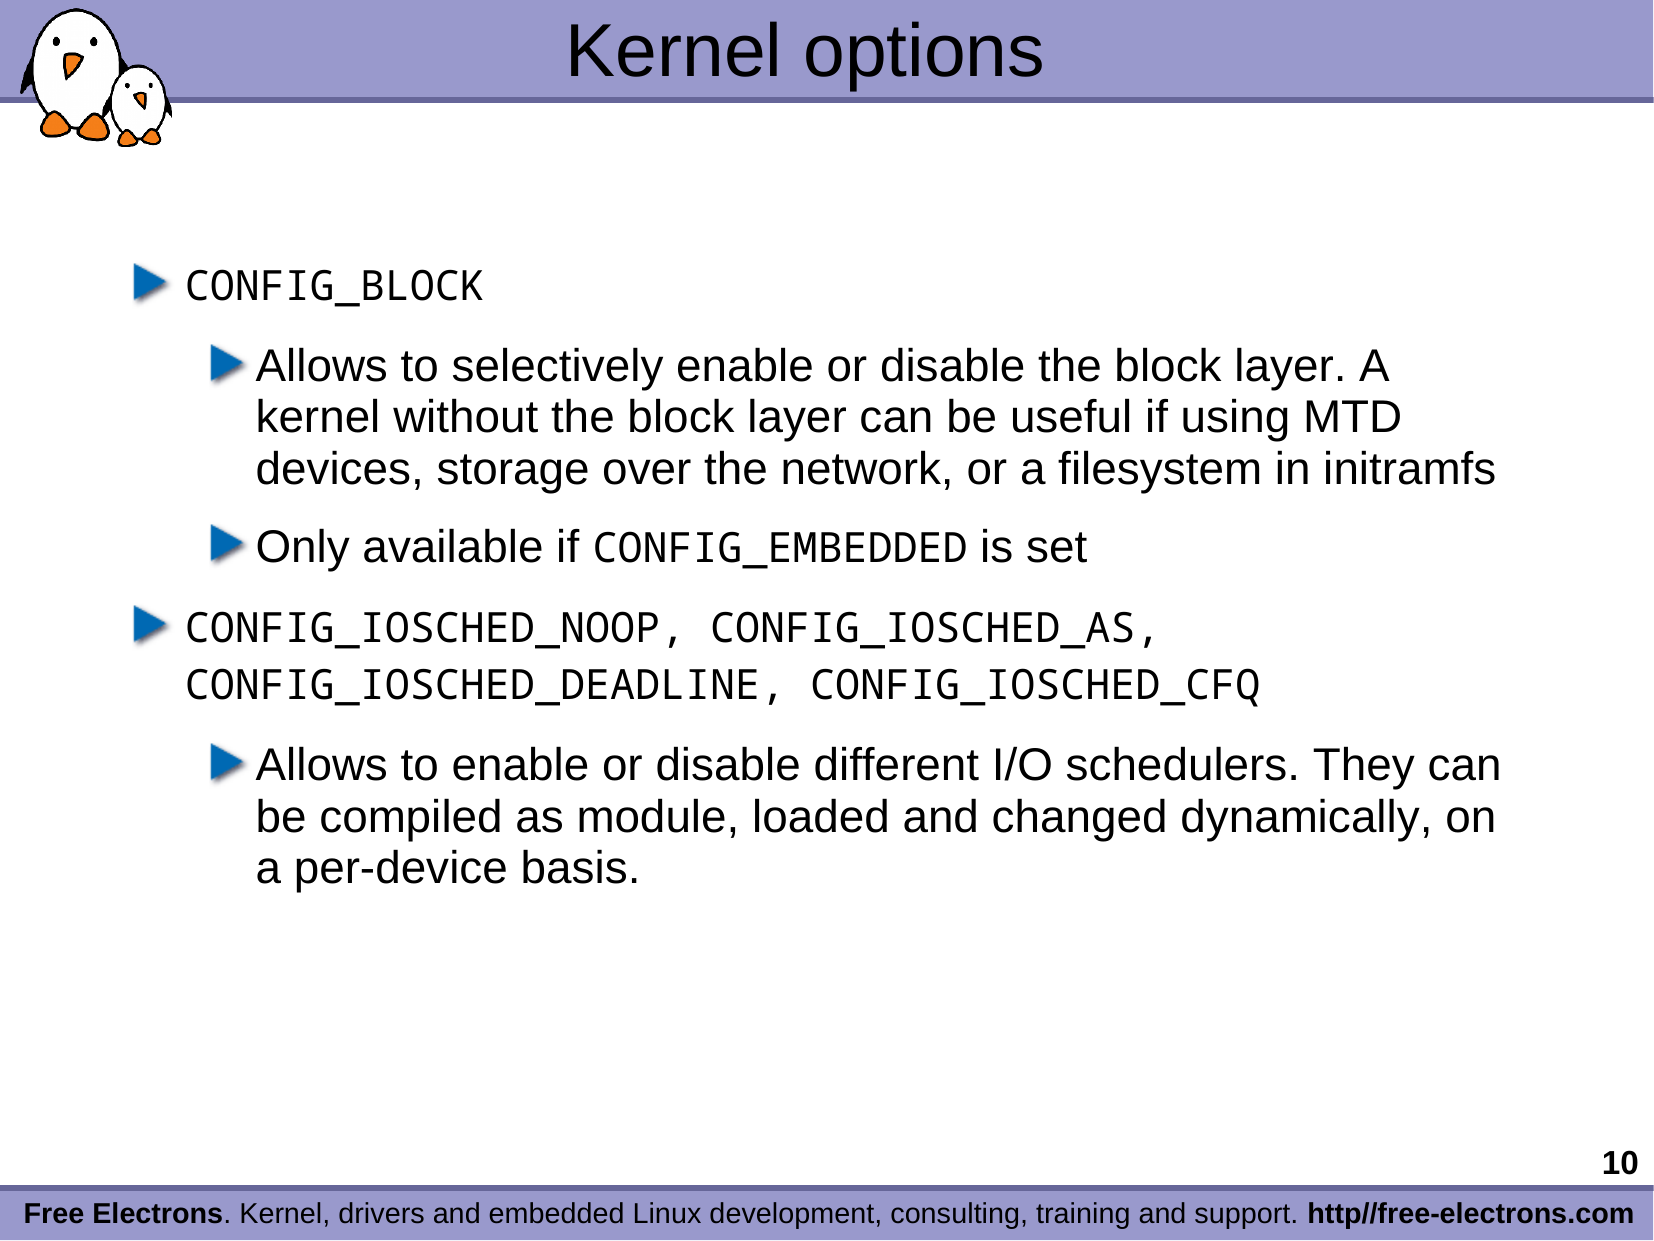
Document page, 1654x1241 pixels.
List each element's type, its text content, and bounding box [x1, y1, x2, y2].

title Kernel options [60, 0, 1551, 100]
picture [20, 8, 172, 147]
list CONFIG_BLOCK Allows to selectively enable or disable the block layer. A kernel without the block layer can be useful if using MTD devices, storage over the network, or a filesystem in initramfs Only available if CONFIG_EMBEDDED is set CONFIG_IOSCHED_NOOP, CONFIG_IOSCHED_AS, CONFIG_IOSCHED_DEADLINE, CONFIG_IOSCHED_CFQ Allows to enable or disable different I/O schedulers. They can be compiled as module, loaded and changed dynamically, on a per-device basis. [113, 255, 1526, 967]
